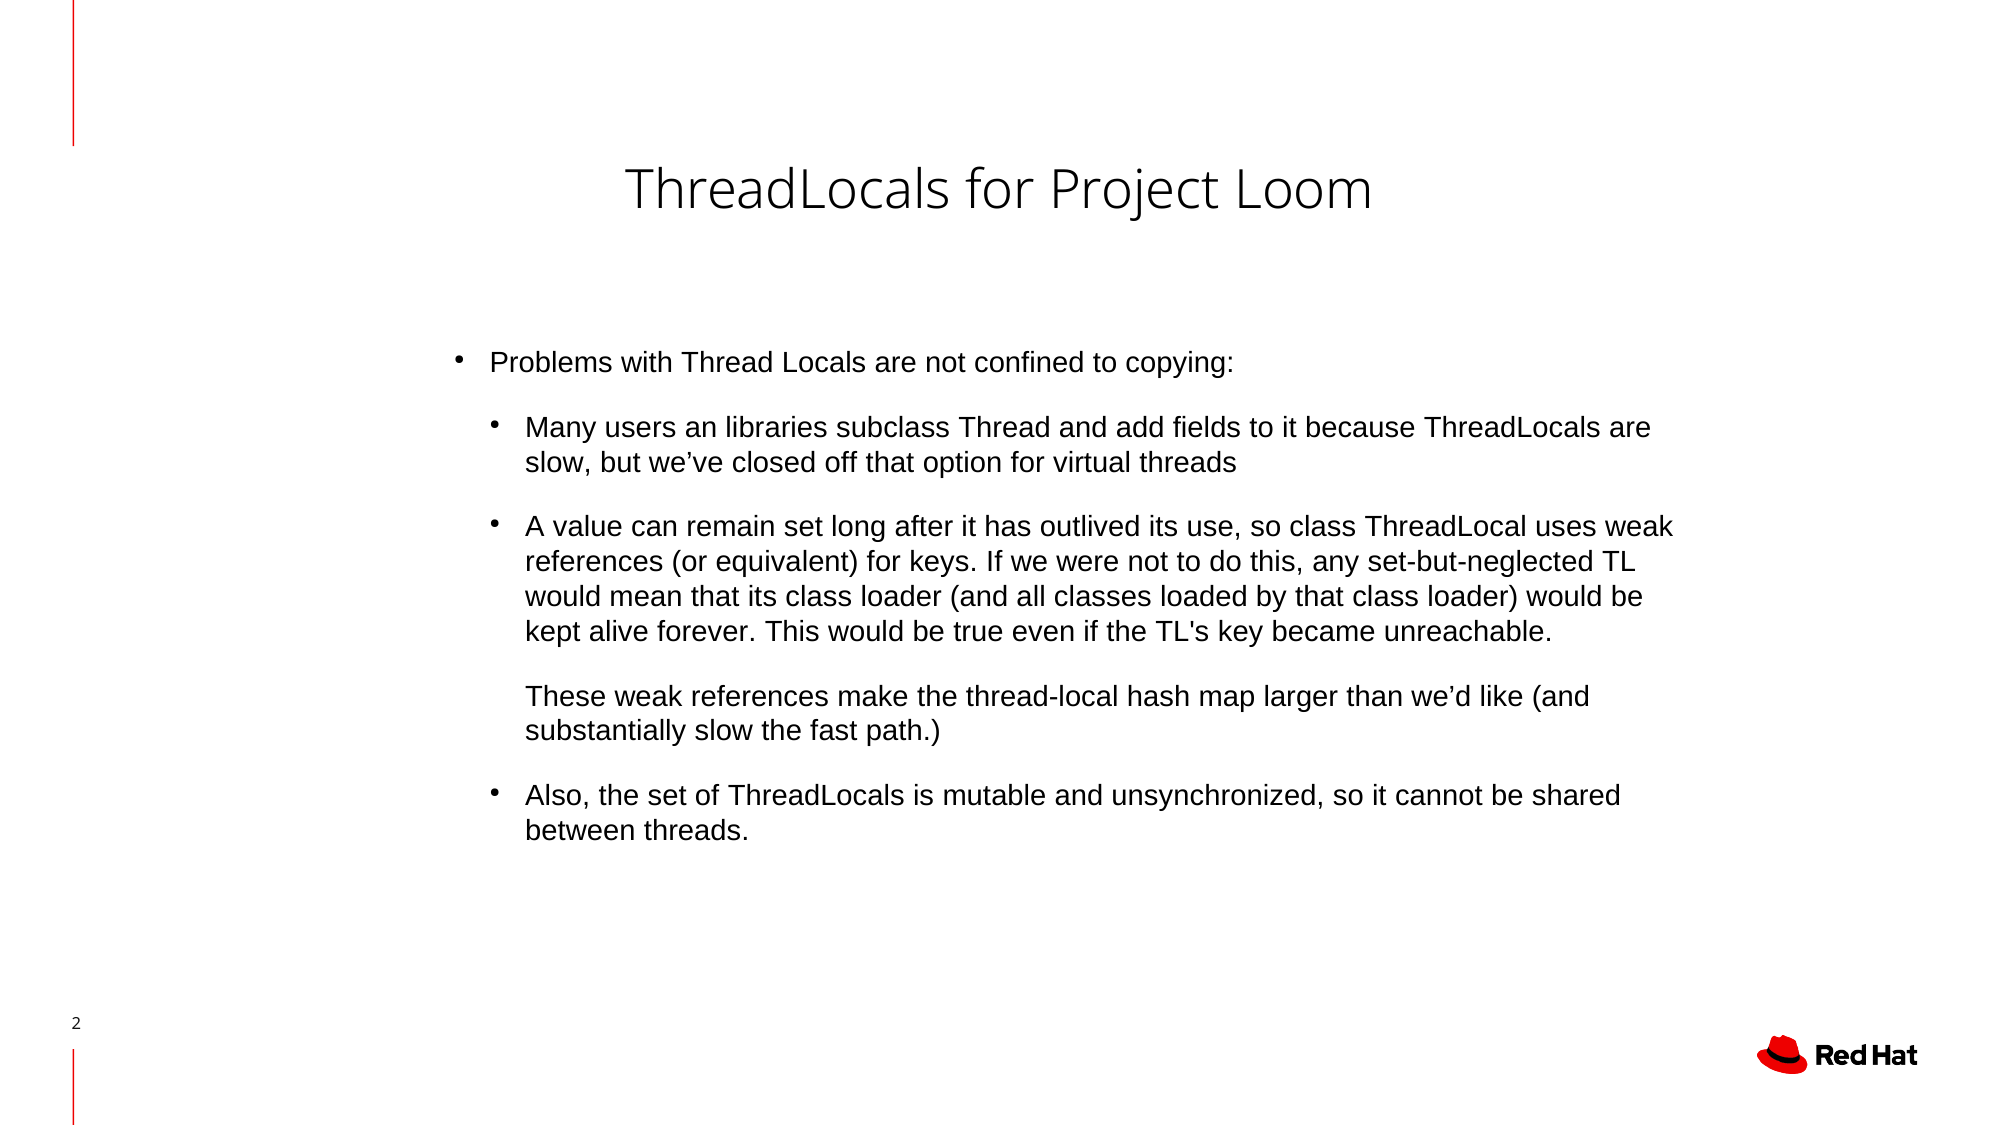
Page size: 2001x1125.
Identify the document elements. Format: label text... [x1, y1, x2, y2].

picture [1757, 1035, 1918, 1074]
title ThreadLocals for Project Loom [288, 154, 1714, 314]
text_box Problems with Thread Locals are not confined to copying: Many users an libraries subclass Thread and add fields to it because ThreadLocals are slow, but we’ve closed off that option for virtual threads A value can remain set long after it has outlived its use, so class ThreadLocal uses weak references (or equivalent) for keys. If we were not to do this, any set-but-neglected TL would mean that its class loader (and all classes loaded by that class loader) would be kept alive forever. This would be true even if the TL's key became unreachable. These weak references make the thread-local hash map larger than we’d like (and substantially slow the fast path.) Also, the set of ThreadLocals is mutable and unsynchronized, so it cannot be shared between threads. [439, 336, 1726, 1018]
